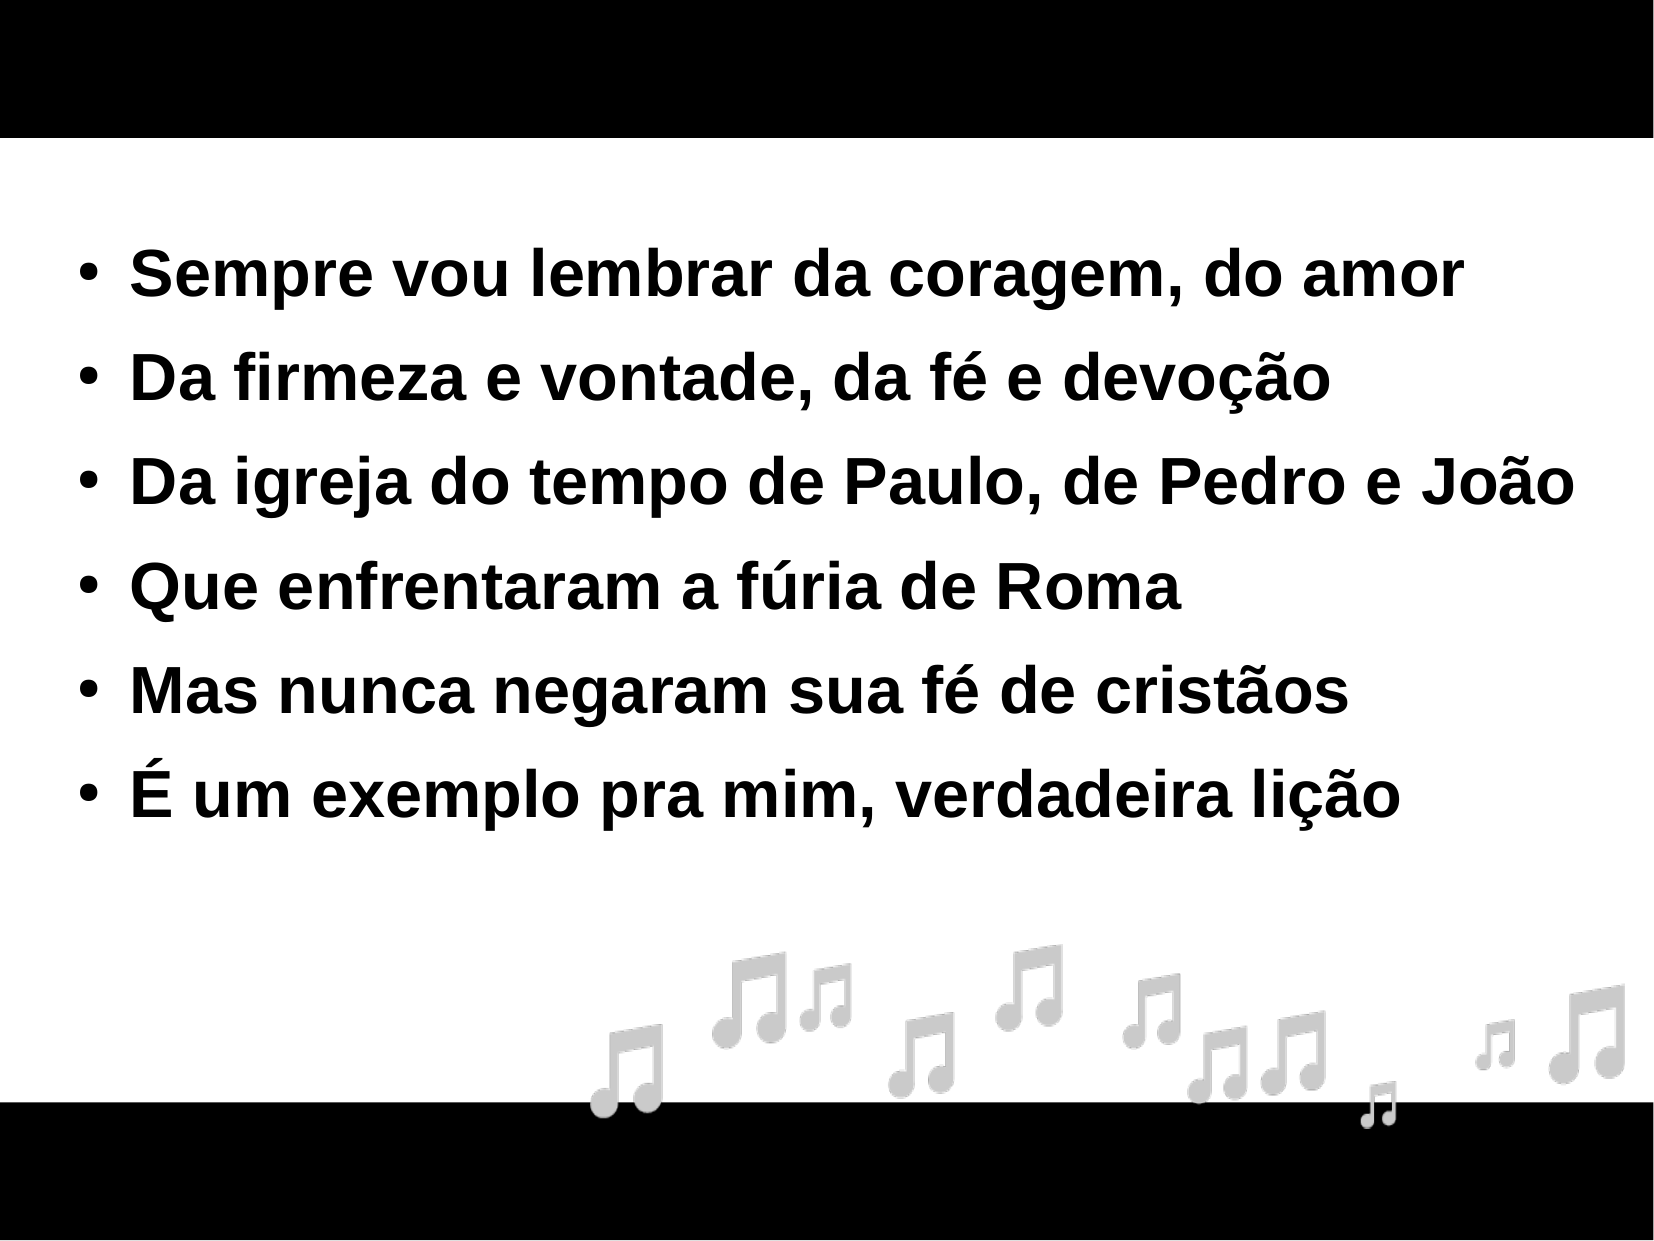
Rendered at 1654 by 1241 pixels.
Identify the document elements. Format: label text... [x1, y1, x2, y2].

list Sempre vou lembrar da coragem, do amor Da firmeza e vontade, da fé e devoção Da igreja do tempo de Paulo, de Pedro e João Que enfrentaram a fúria de Roma Mas nunca negaram sua fé de cristãos É um exemplo pra mim, verdadeira lição [59, 236, 1595, 1024]
